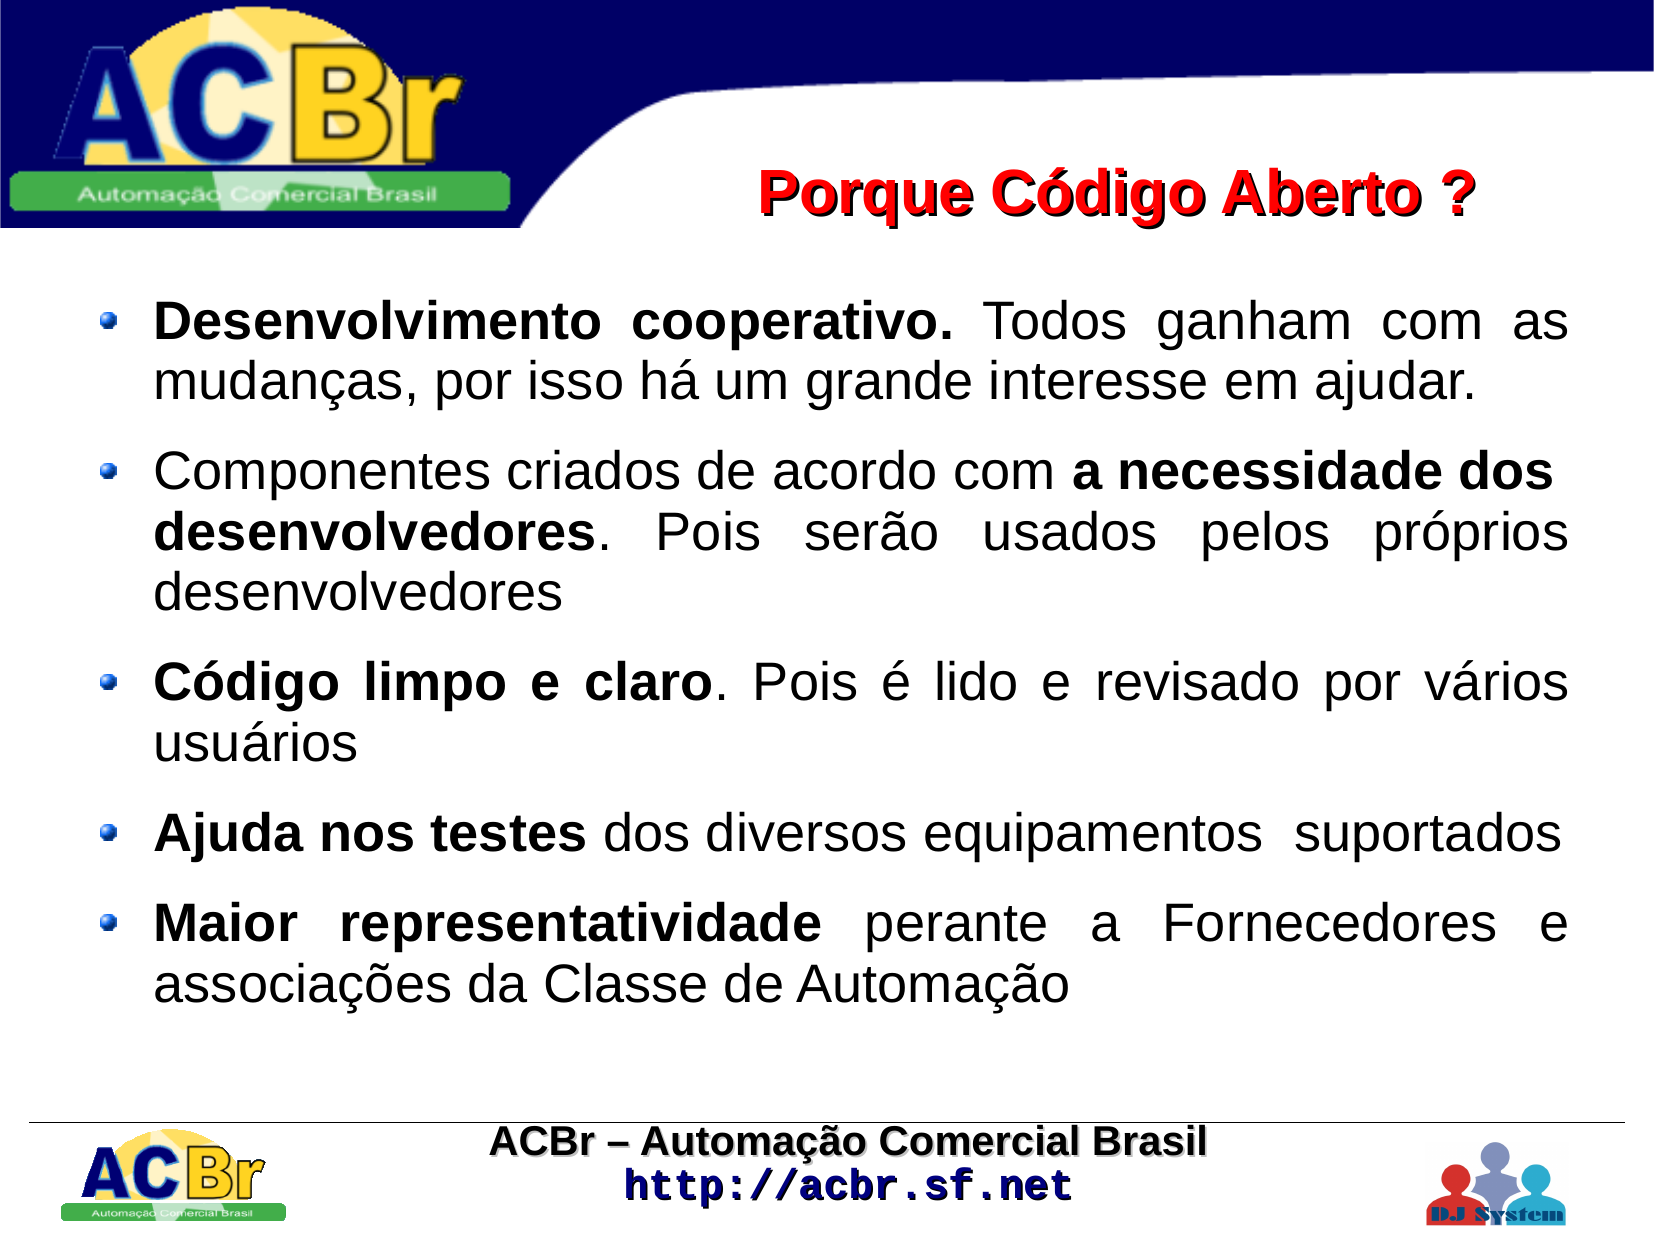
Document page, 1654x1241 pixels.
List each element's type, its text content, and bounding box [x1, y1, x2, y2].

picture [1425, 1142, 1569, 1227]
list Desenvolvimento cooperativo. Todos ganham com as mudanças, por isso há um grande interesse em ajudar. Componentes criados de acordo com a necessidade dos desenvolvedores. Pois serão usados pelos próprios desenvolvedores Código limpo e claro. Pois é lido e revisado por vários usuários Ajuda nos testes dos diversos equipamentos suportados Maior representatividade perante a Fornecedores e associações da Classe de Automação [82, 290, 1571, 1094]
picture [59, 1127, 287, 1224]
picture [0, 0, 1654, 228]
title Porque Código Aberto ? [604, 108, 1631, 277]
